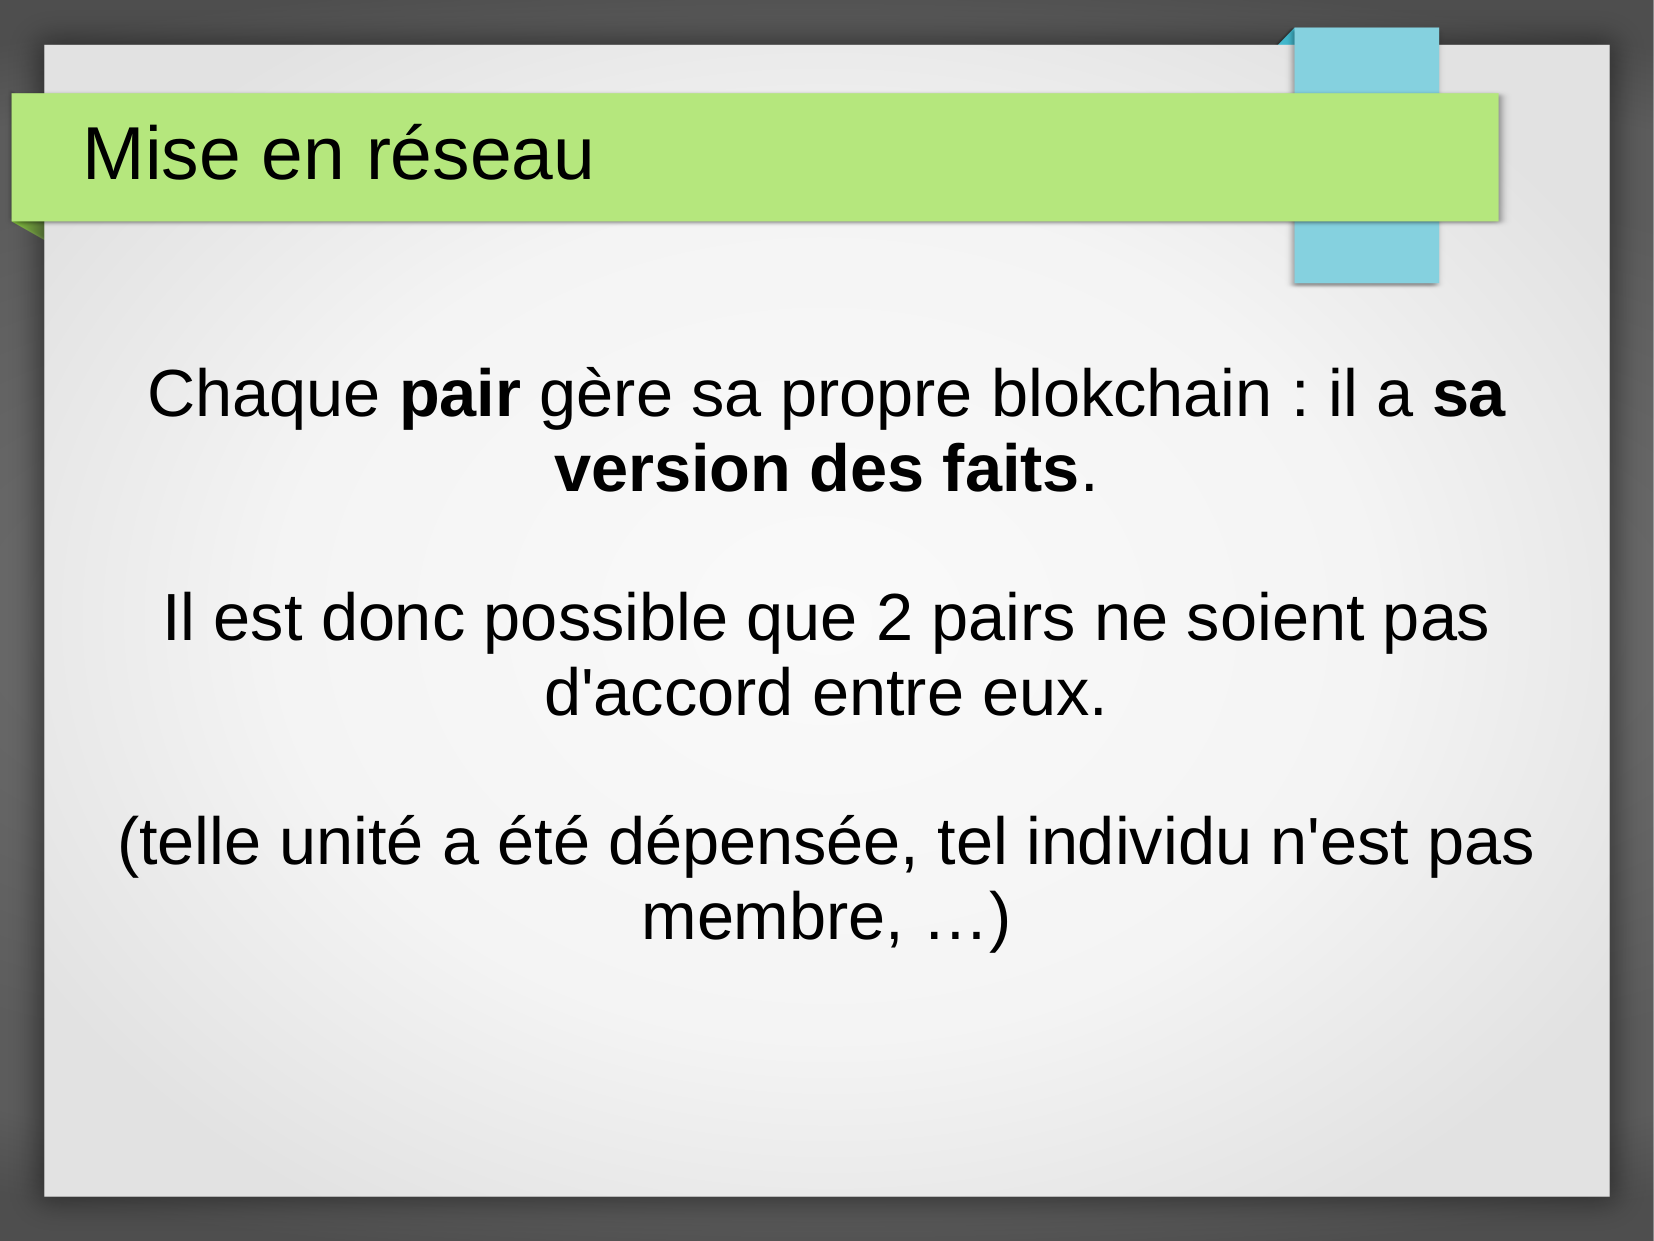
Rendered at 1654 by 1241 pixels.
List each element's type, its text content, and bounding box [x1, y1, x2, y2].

picture [0, 0, 1654, 1241]
subtitle Chaque pair gère sa propre blokchain : il a sa version des faits. Il est donc possible que 2 pairs ne soient pas d'accord entre eux. (telle unité a été dépensée, tel individu n'est pas membre, …) [82, 295, 1571, 1015]
title Mise en réseau [82, 94, 1264, 213]
